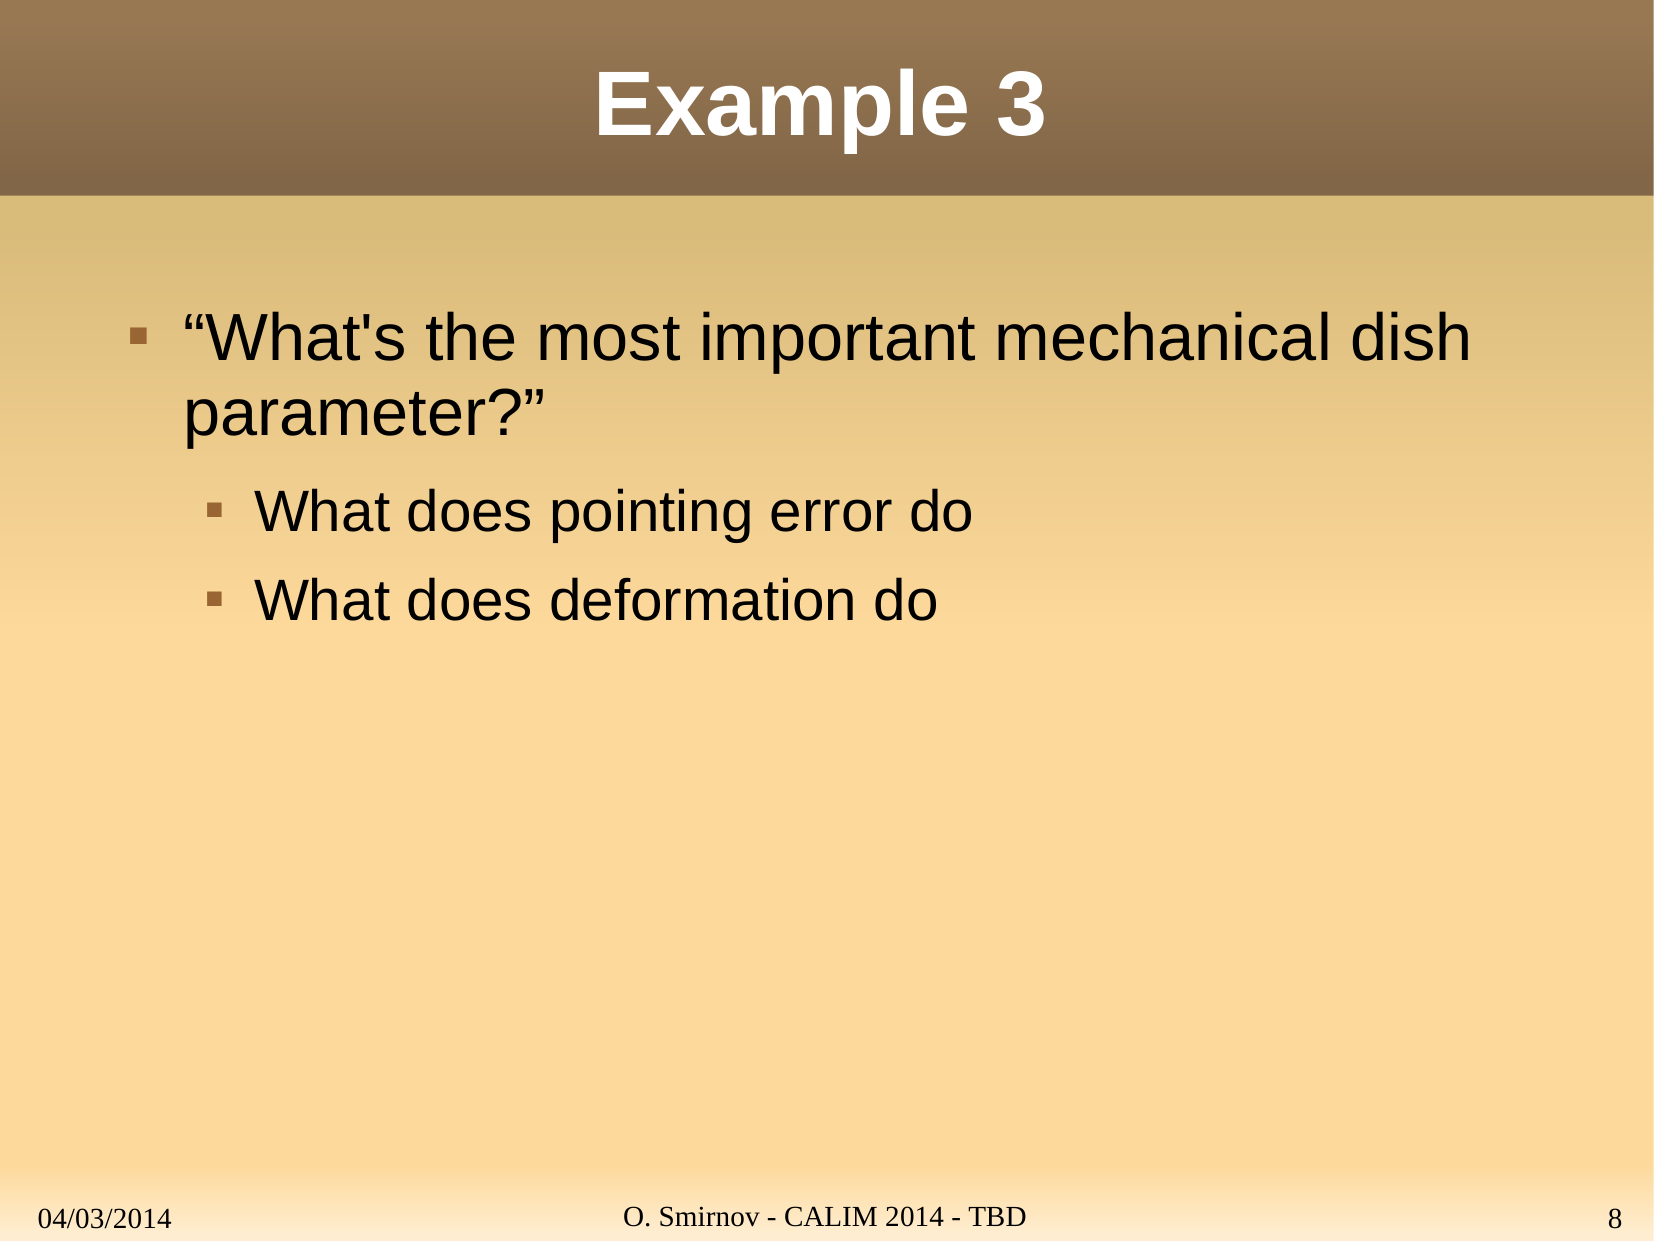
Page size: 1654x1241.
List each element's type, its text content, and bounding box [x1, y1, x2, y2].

list “What's the most important mechanical dish parameter?” What does pointing error do What does deformation do [112, 300, 1601, 1119]
picture [0, 0, 1654, 1241]
title Example 3 [76, 0, 1565, 208]
